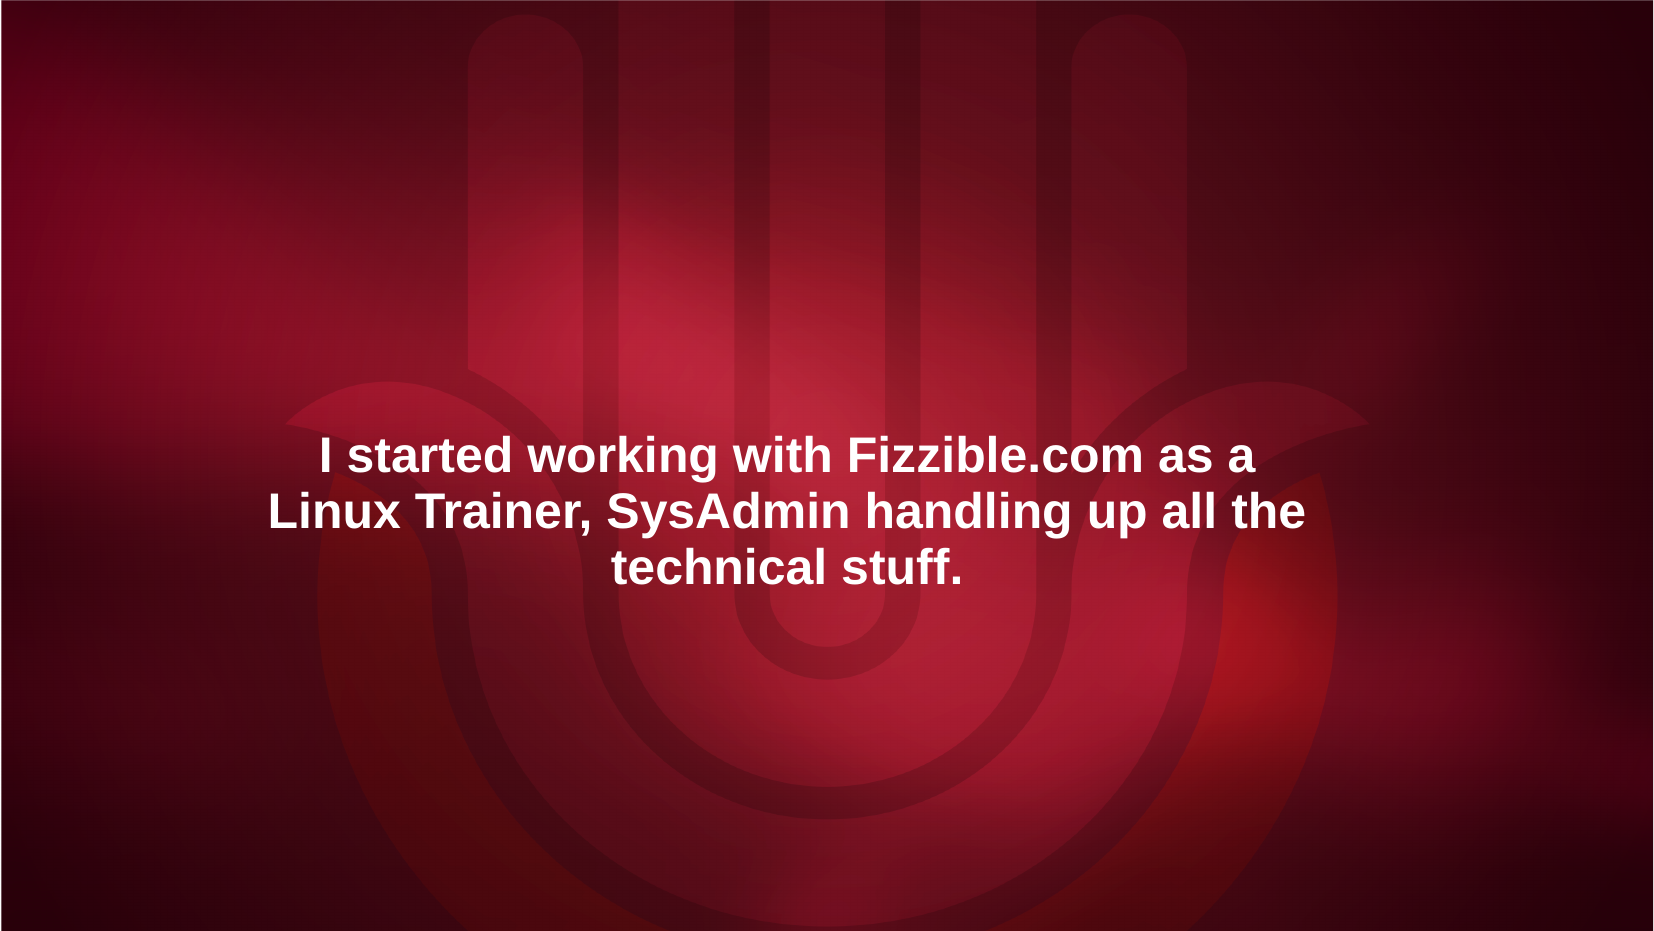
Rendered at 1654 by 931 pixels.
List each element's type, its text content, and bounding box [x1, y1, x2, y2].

picture [0, 0, 1654, 931]
text_box I started working with Fizzible.com as a Linux Trainer, SysAdmin handling up all the technical stuff. [240, 420, 1336, 603]
